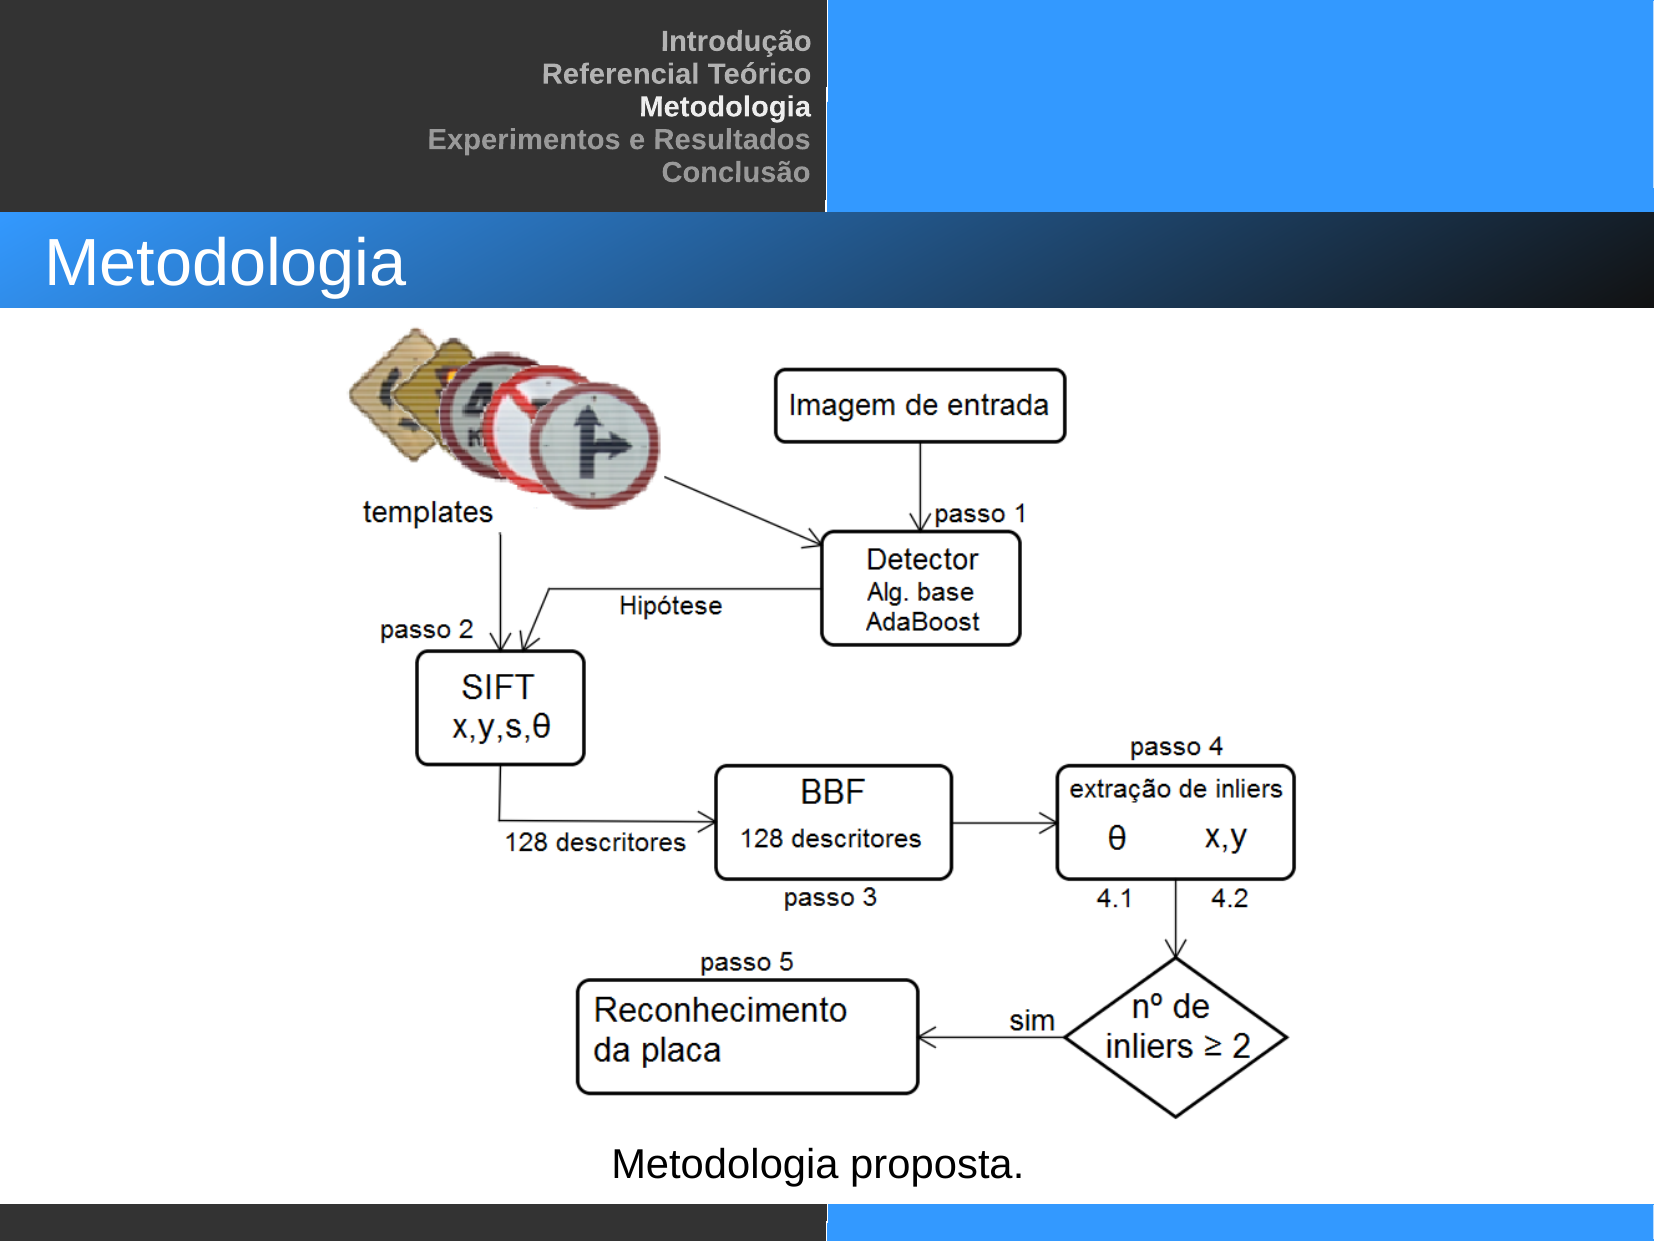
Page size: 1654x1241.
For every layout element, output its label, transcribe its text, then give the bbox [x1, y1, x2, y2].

text_box [827, 1204, 1654, 1241]
text_box [827, 0, 1654, 212]
text_box [0, 1204, 827, 1241]
text_box Introdução Referencial Teórico Metodologia Experimentos e Resultados Conclusão [0, 0, 827, 212]
text_box Metodologia proposta. [596, 1133, 1058, 1196]
text_box Metodologia [0, 212, 1654, 308]
picture [338, 318, 1316, 1134]
